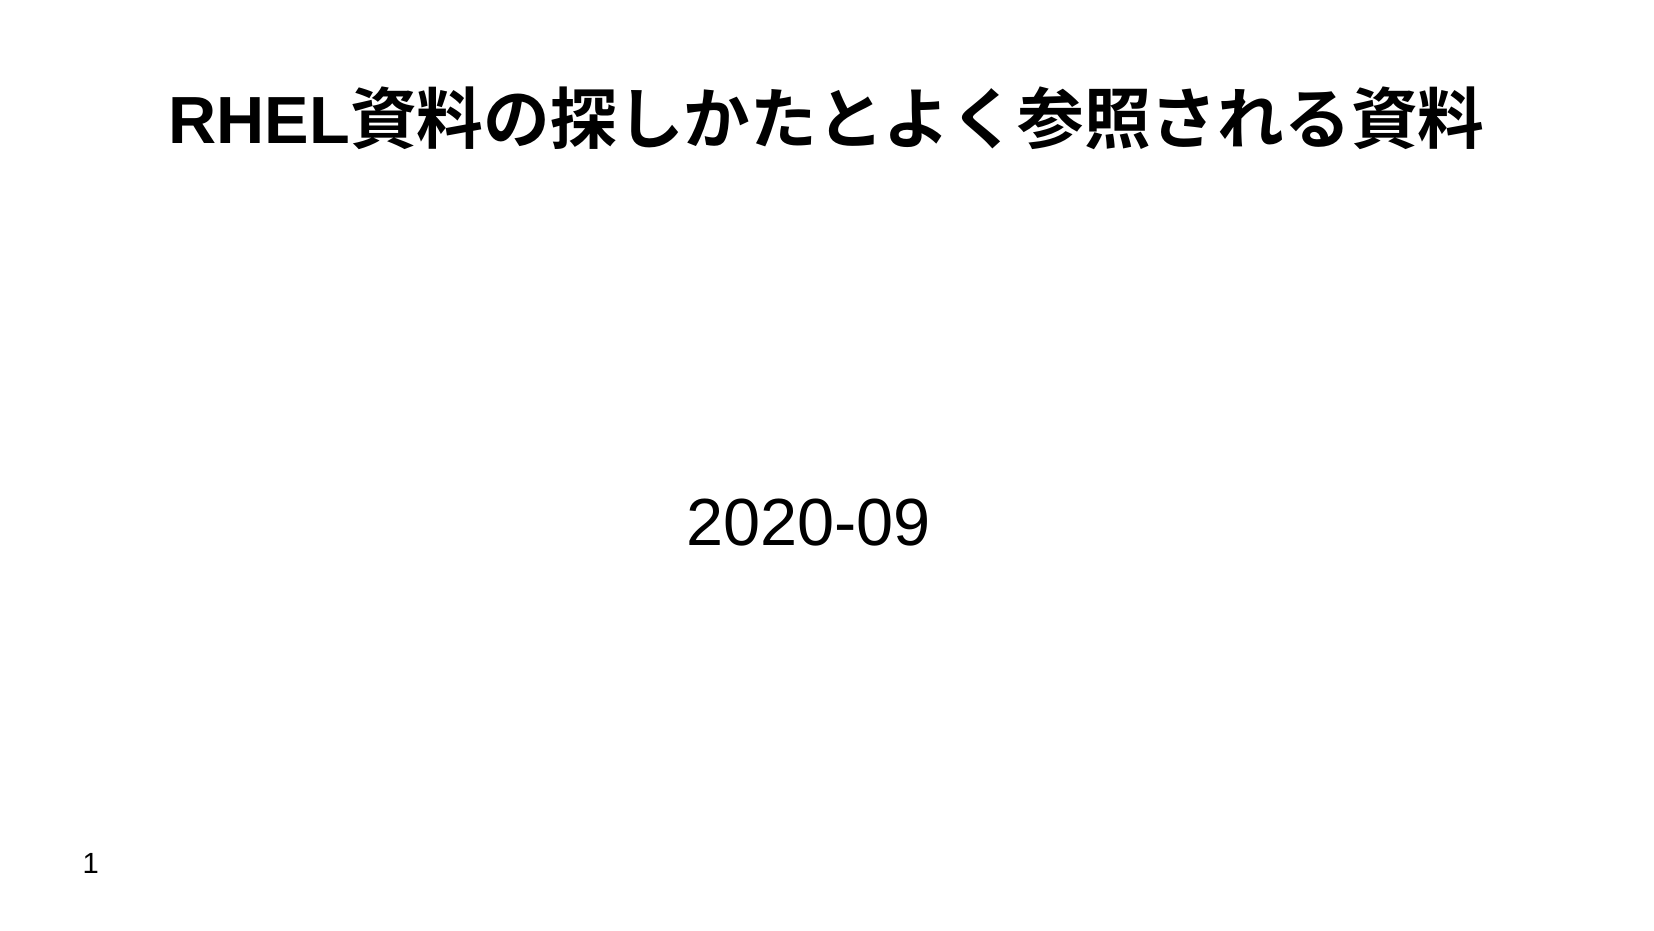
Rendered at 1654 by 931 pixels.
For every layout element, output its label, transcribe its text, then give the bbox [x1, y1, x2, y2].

subtitle 2020-09 [82, 217, 1536, 827]
title RHEL資料の探しかたとよく参照される資料 [82, 0, 1571, 248]
